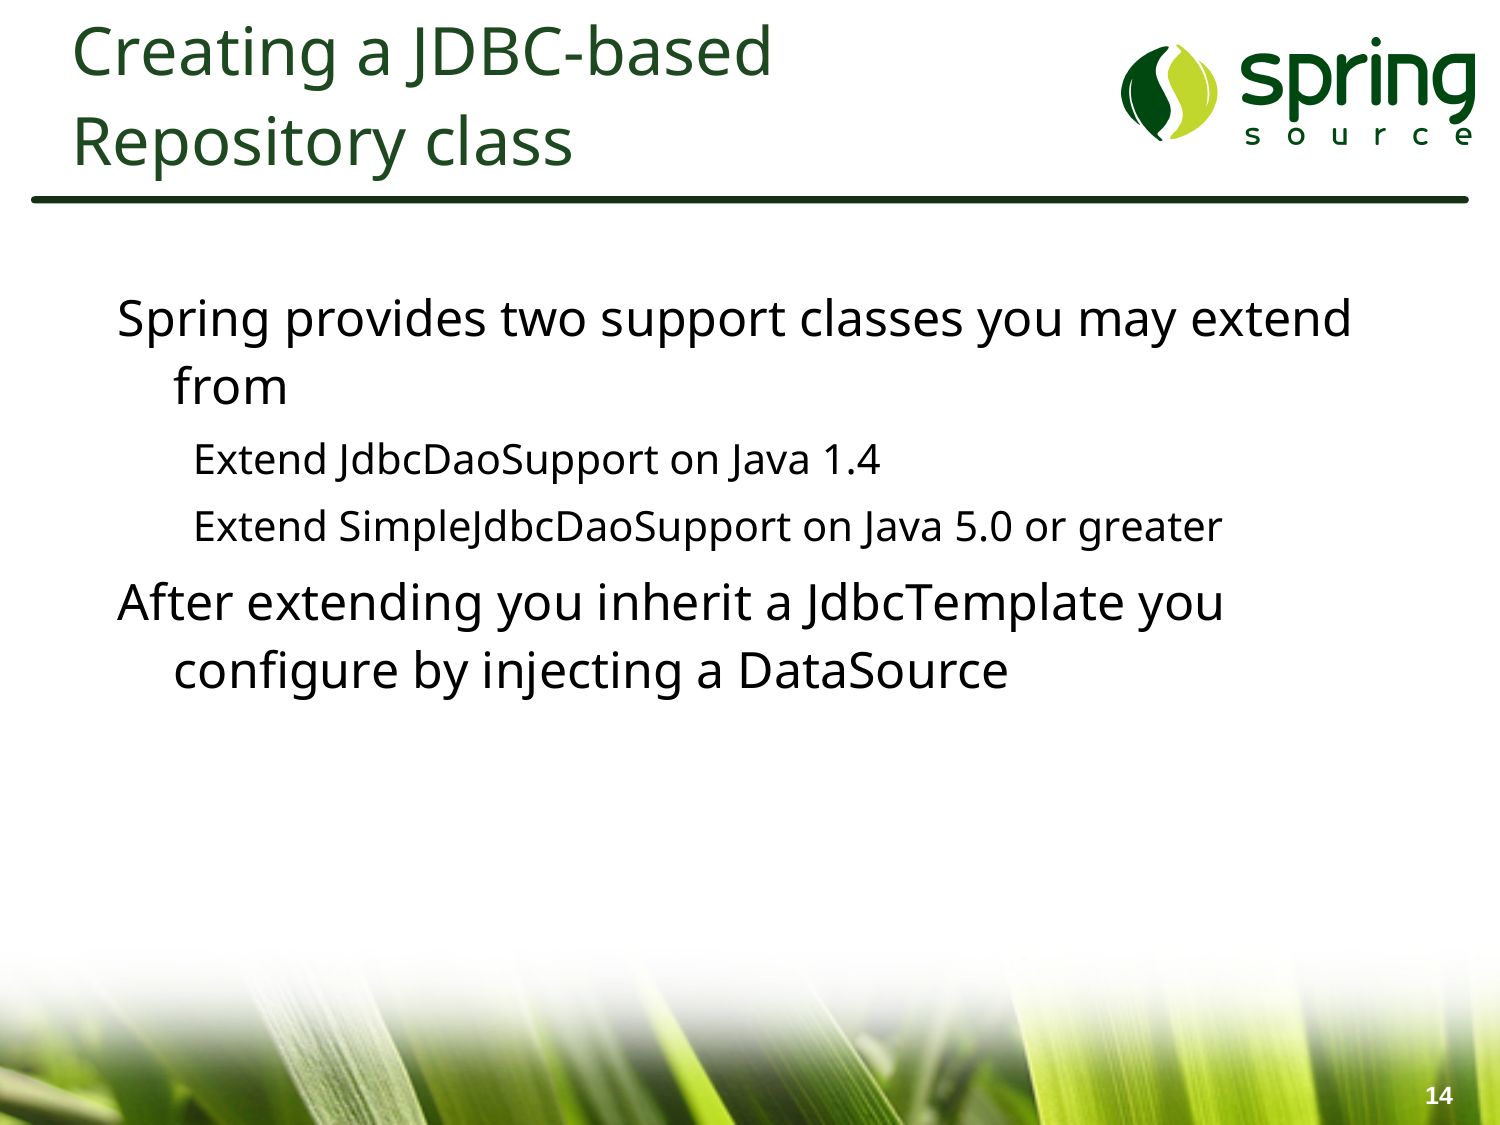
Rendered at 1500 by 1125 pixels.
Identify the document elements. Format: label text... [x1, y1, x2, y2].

picture [1121, 37, 1475, 145]
list Spring provides two support classes you may extend from Extend JdbcDaoSupport on Java 1.4 Extend SimpleJdbcDaoSupport on Java 5.0 or greater After extending you inherit a JdbcTemplate you configure by injecting a DataSource [103, 275, 1394, 938]
picture [0, 944, 1500, 1125]
title Creating a JDBC-based Repository class [56, 5, 1089, 184]
